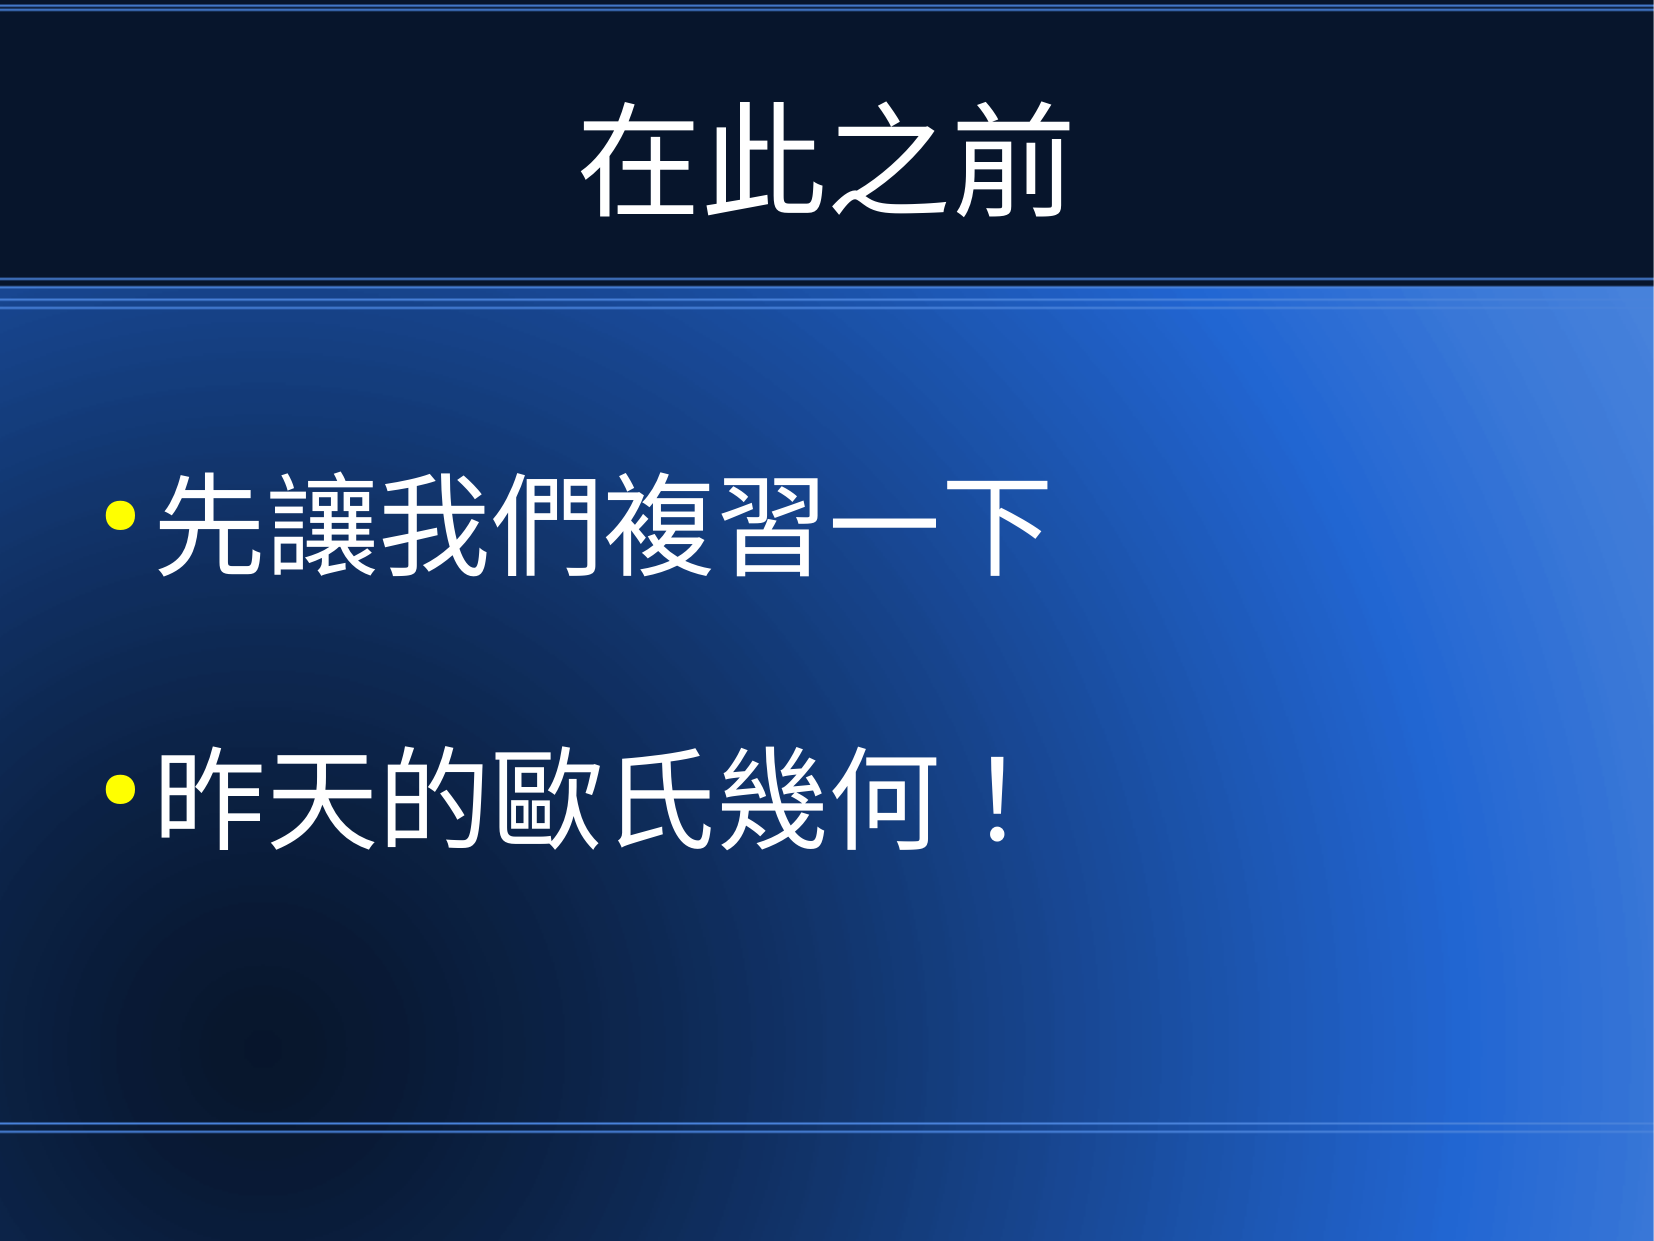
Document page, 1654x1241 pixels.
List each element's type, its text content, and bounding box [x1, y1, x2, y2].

title 在此之前 [82, 49, 1571, 257]
list 先讓我們複習一下 昨天的歐氏幾何！ [82, 355, 1571, 1241]
picture [0, 0, 1654, 1241]
